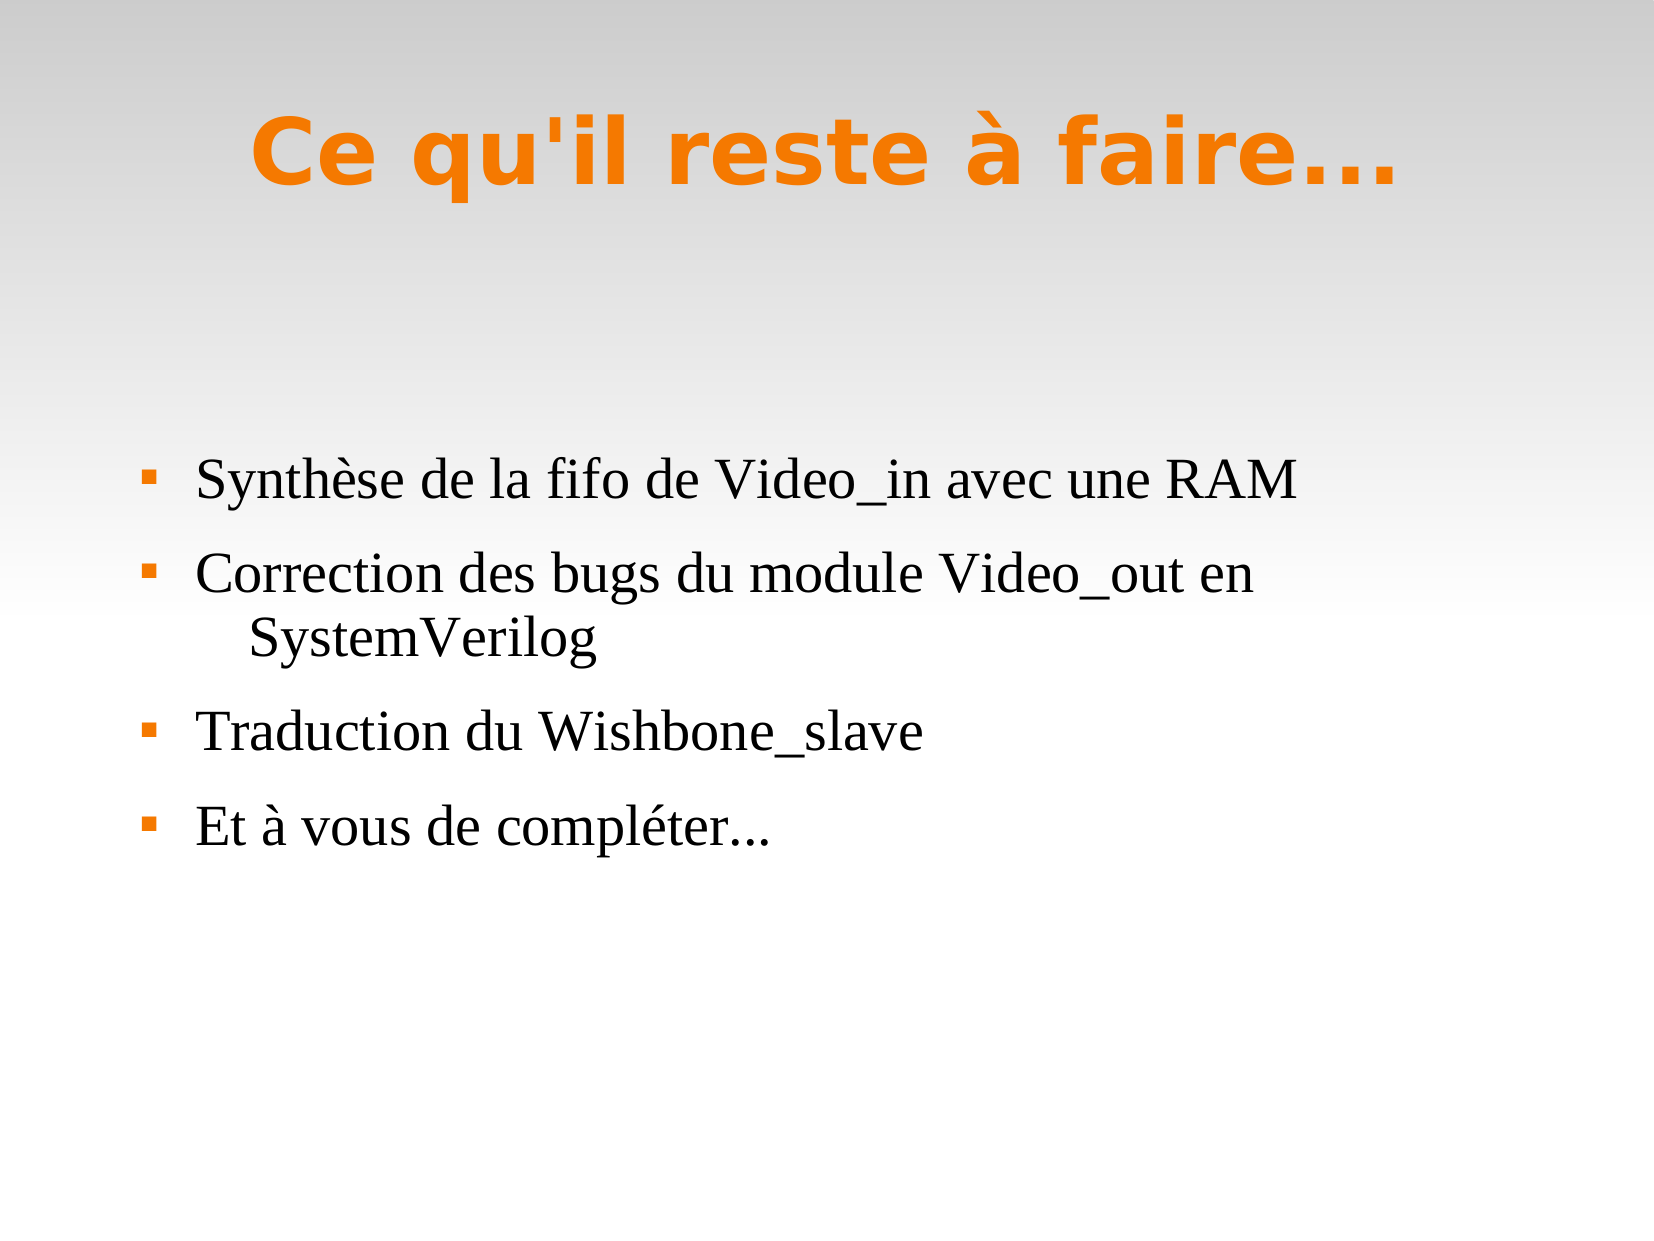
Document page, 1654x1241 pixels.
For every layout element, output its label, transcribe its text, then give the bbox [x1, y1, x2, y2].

list Synthèse de la fifo de Video_in avec une RAM Correction des bugs du module Video_out en SystemVerilog Traduction du Wishbone_slave Et à vous de compléter... [106, 446, 1595, 1241]
title Ce qu'il reste à faire... [82, 49, 1571, 257]
